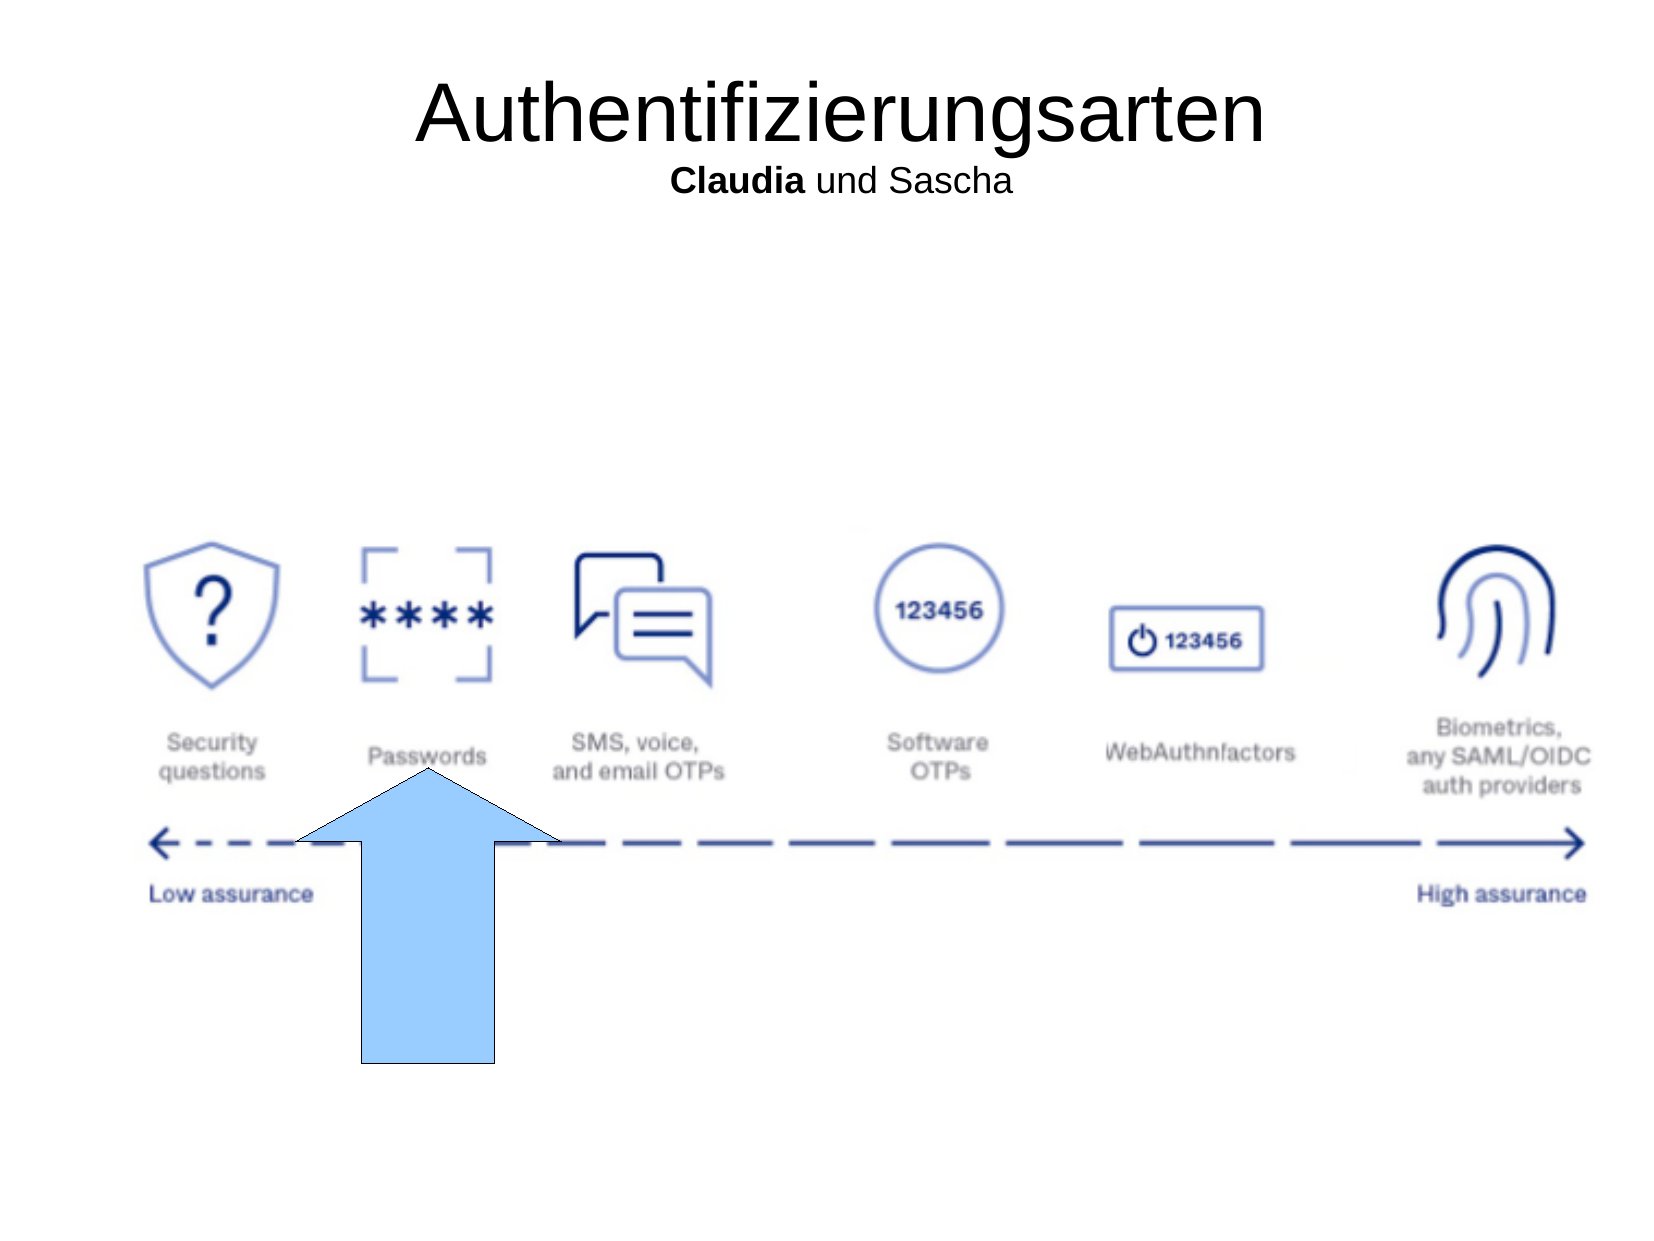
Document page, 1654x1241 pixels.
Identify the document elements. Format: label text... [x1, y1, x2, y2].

text_box [295, 767, 562, 1064]
text_box Authentifizierungsarten Claudia und Sascha [88, 59, 1595, 209]
picture [118, 497, 1597, 916]
